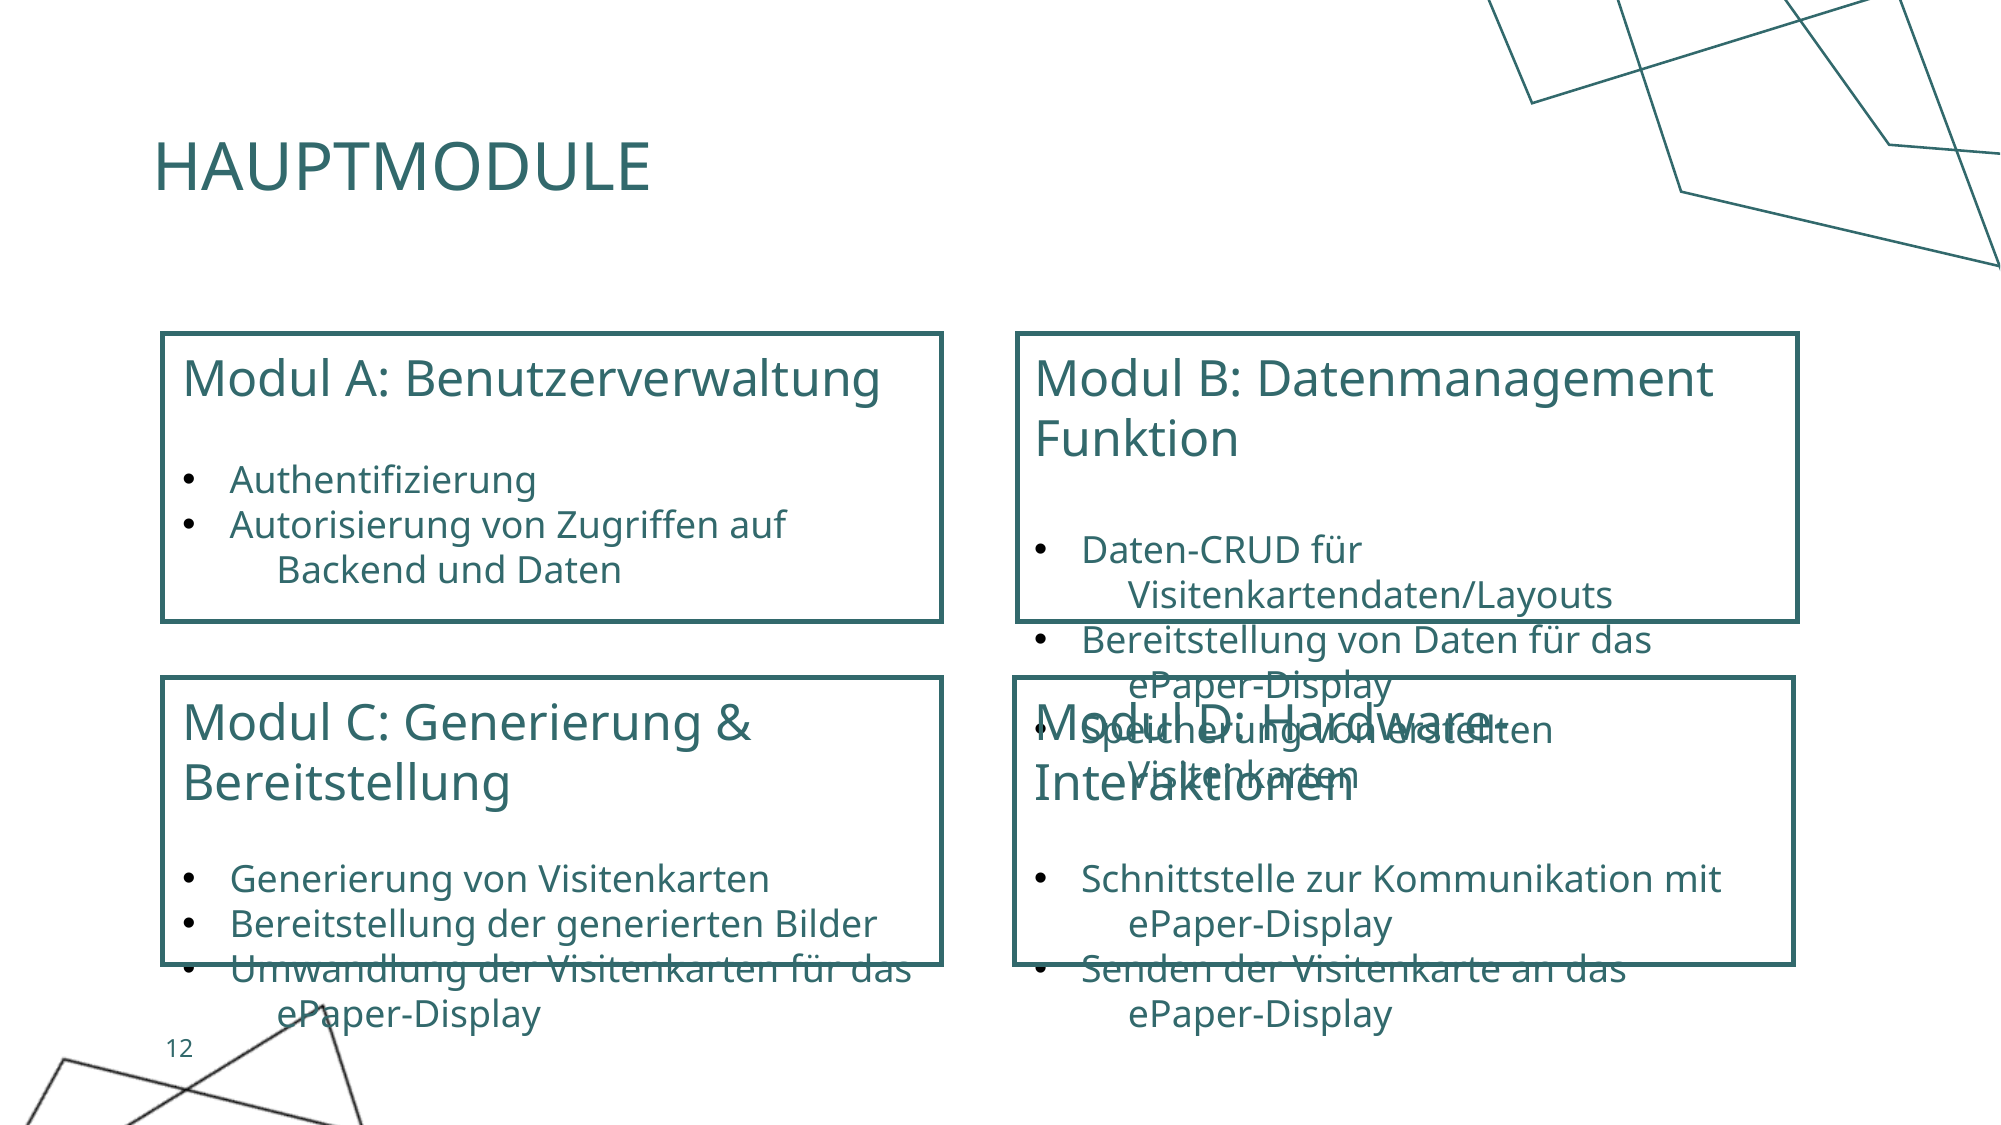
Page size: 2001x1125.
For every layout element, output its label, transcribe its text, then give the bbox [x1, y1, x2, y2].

text_box Modul B: Datenmanagement Funktion Daten-CRUD für Visitenkartendaten/Layouts Bereitstellung von Daten für das ePaper-Display Speicherung von erstellten Visitenkarten [1020, 336, 1794, 619]
title Hauptmodule [137, 59, 1863, 278]
text_box Modul D: Hardware-Interaktionen Schnittstelle zur Kommunikation mit ePaper-Display Senden der Visitenkarte an das ePaper-Display [1017, 680, 1791, 962]
text_box [150, 1024, 254, 1074]
text_box Modul A: Benutzerverwaltung Authentifizierung Autorisierung von Zugriffen auf Backend und Daten [165, 336, 939, 619]
text_box Modul C: Generierung & Bereitstellung Generierung von Visitenkarten Bereitstellung der generierten Bilder Umwandlung der Visitenkarten für das ePaper-Display [165, 680, 939, 962]
